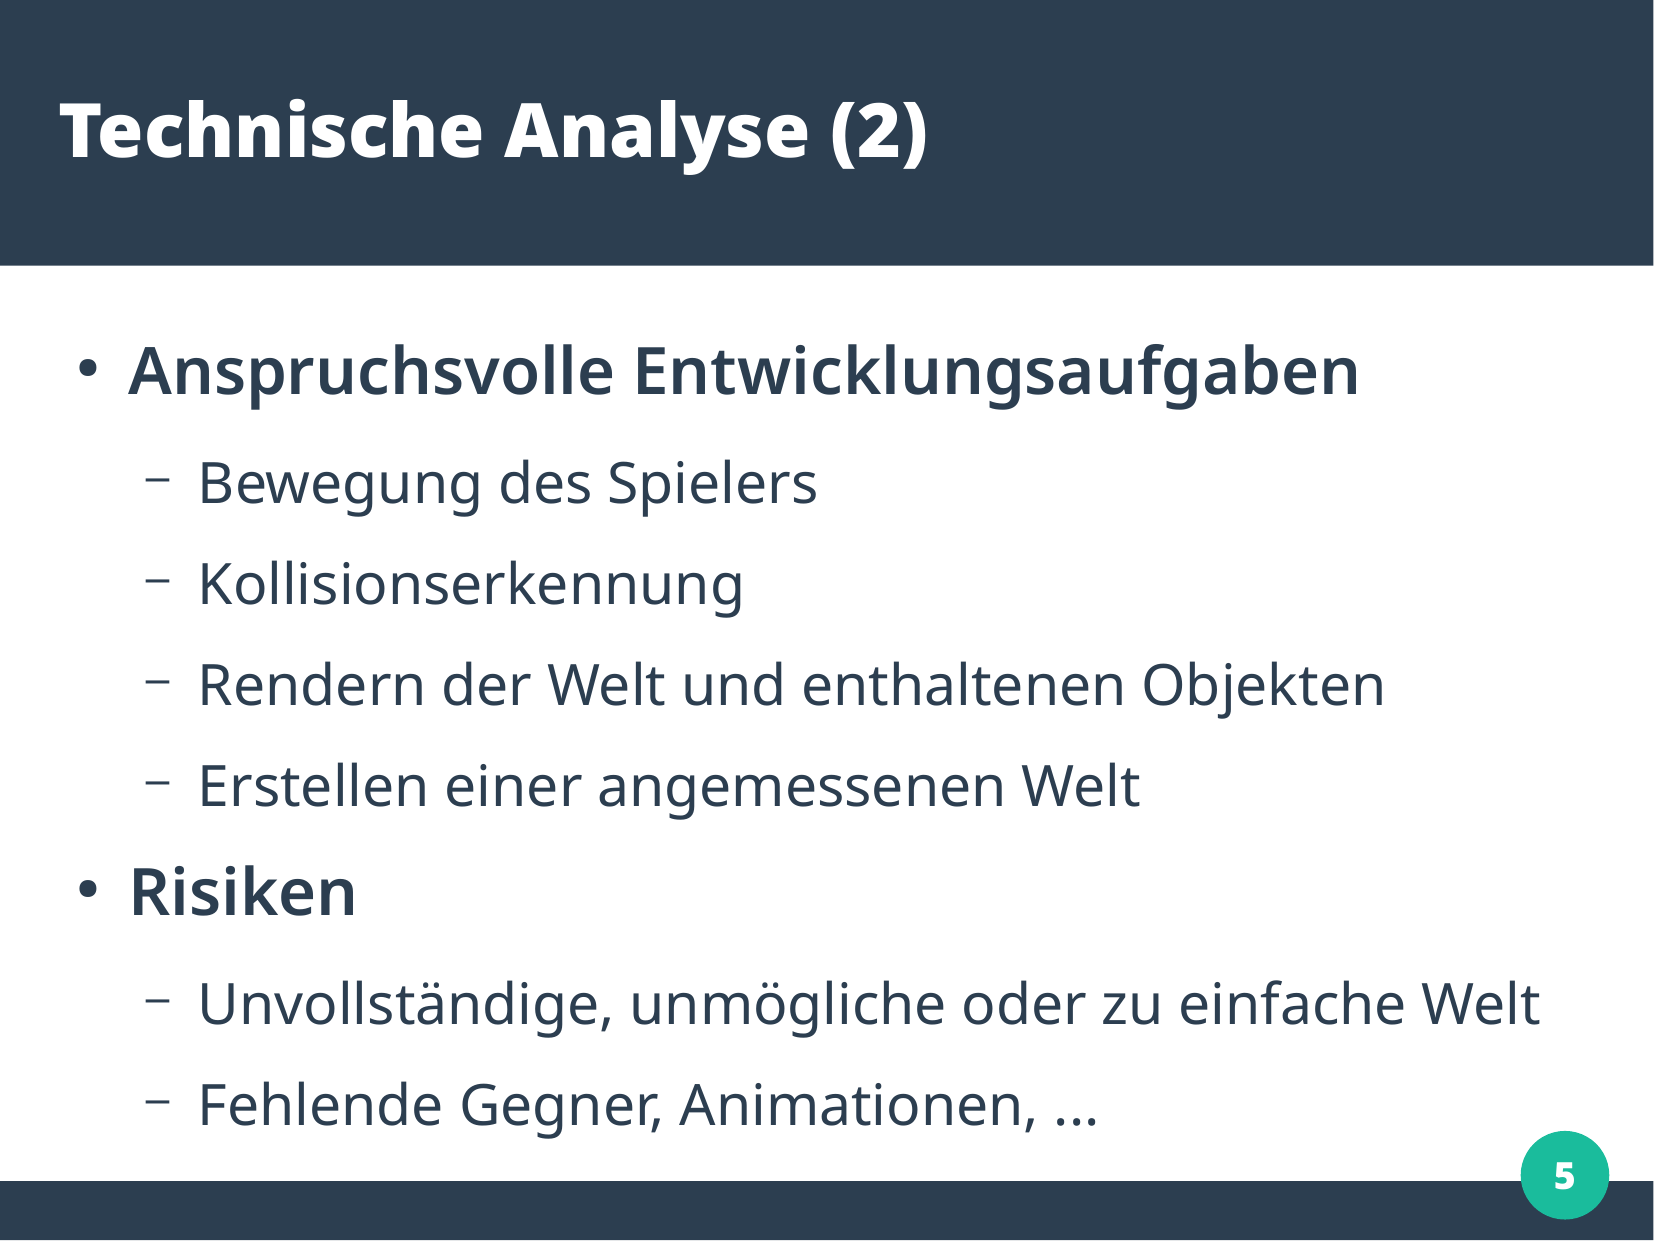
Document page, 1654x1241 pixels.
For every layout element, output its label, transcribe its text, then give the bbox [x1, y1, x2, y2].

title Technische Analyse (2) [59, 49, 1595, 207]
list Anspruchsvolle Entwicklungsaufgaben Bewegung des Spielers Kollisionserkennung Rendern der Welt und enthaltenen Objekten Erstellen einer angemessenen Welt Risiken Unvollständige, unmögliche oder zu einfache Welt Fehlende Gegner, Animationen, ... [59, 324, 1595, 1152]
